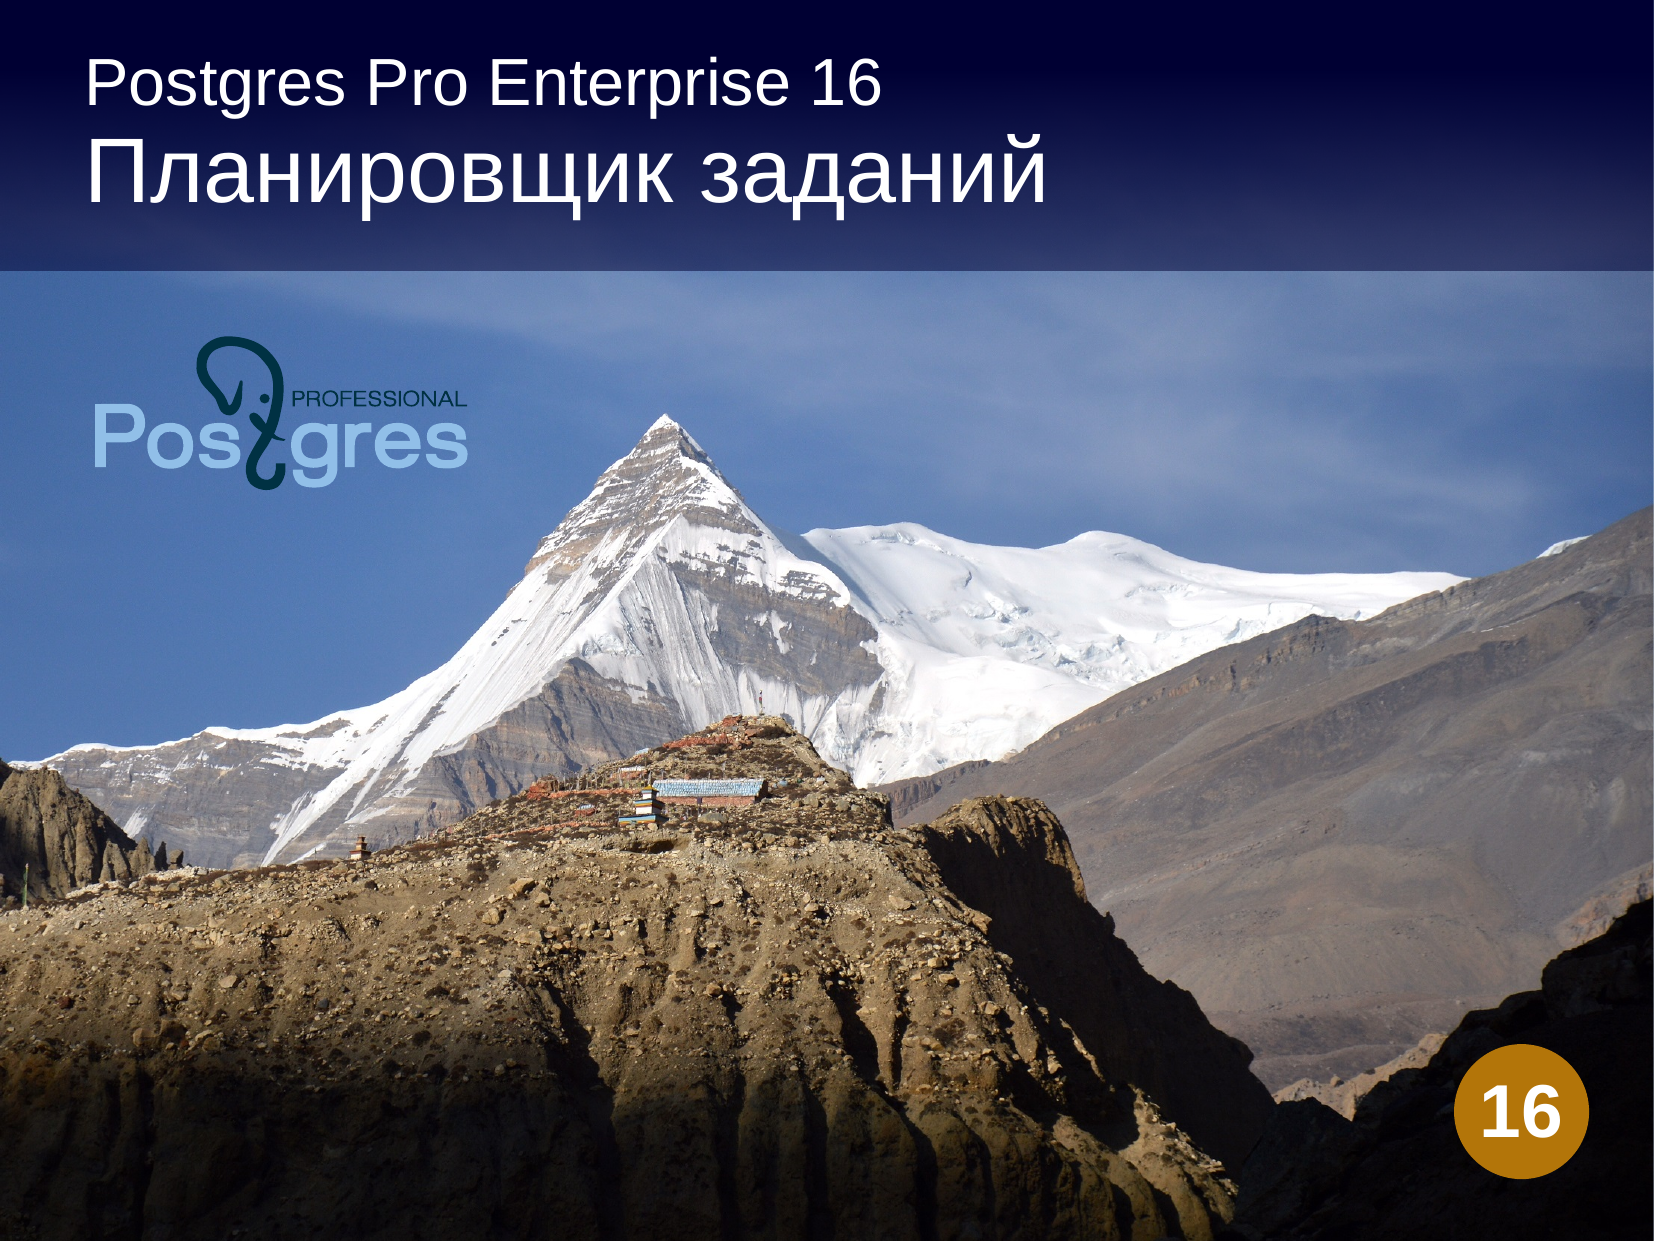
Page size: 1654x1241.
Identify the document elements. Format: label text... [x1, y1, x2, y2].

picture [0, 271, 1654, 1241]
title Postgres Pro Enterprise 16 Планировщик заданий [84, 44, 1636, 251]
text_box 16 [1454, 1044, 1590, 1180]
